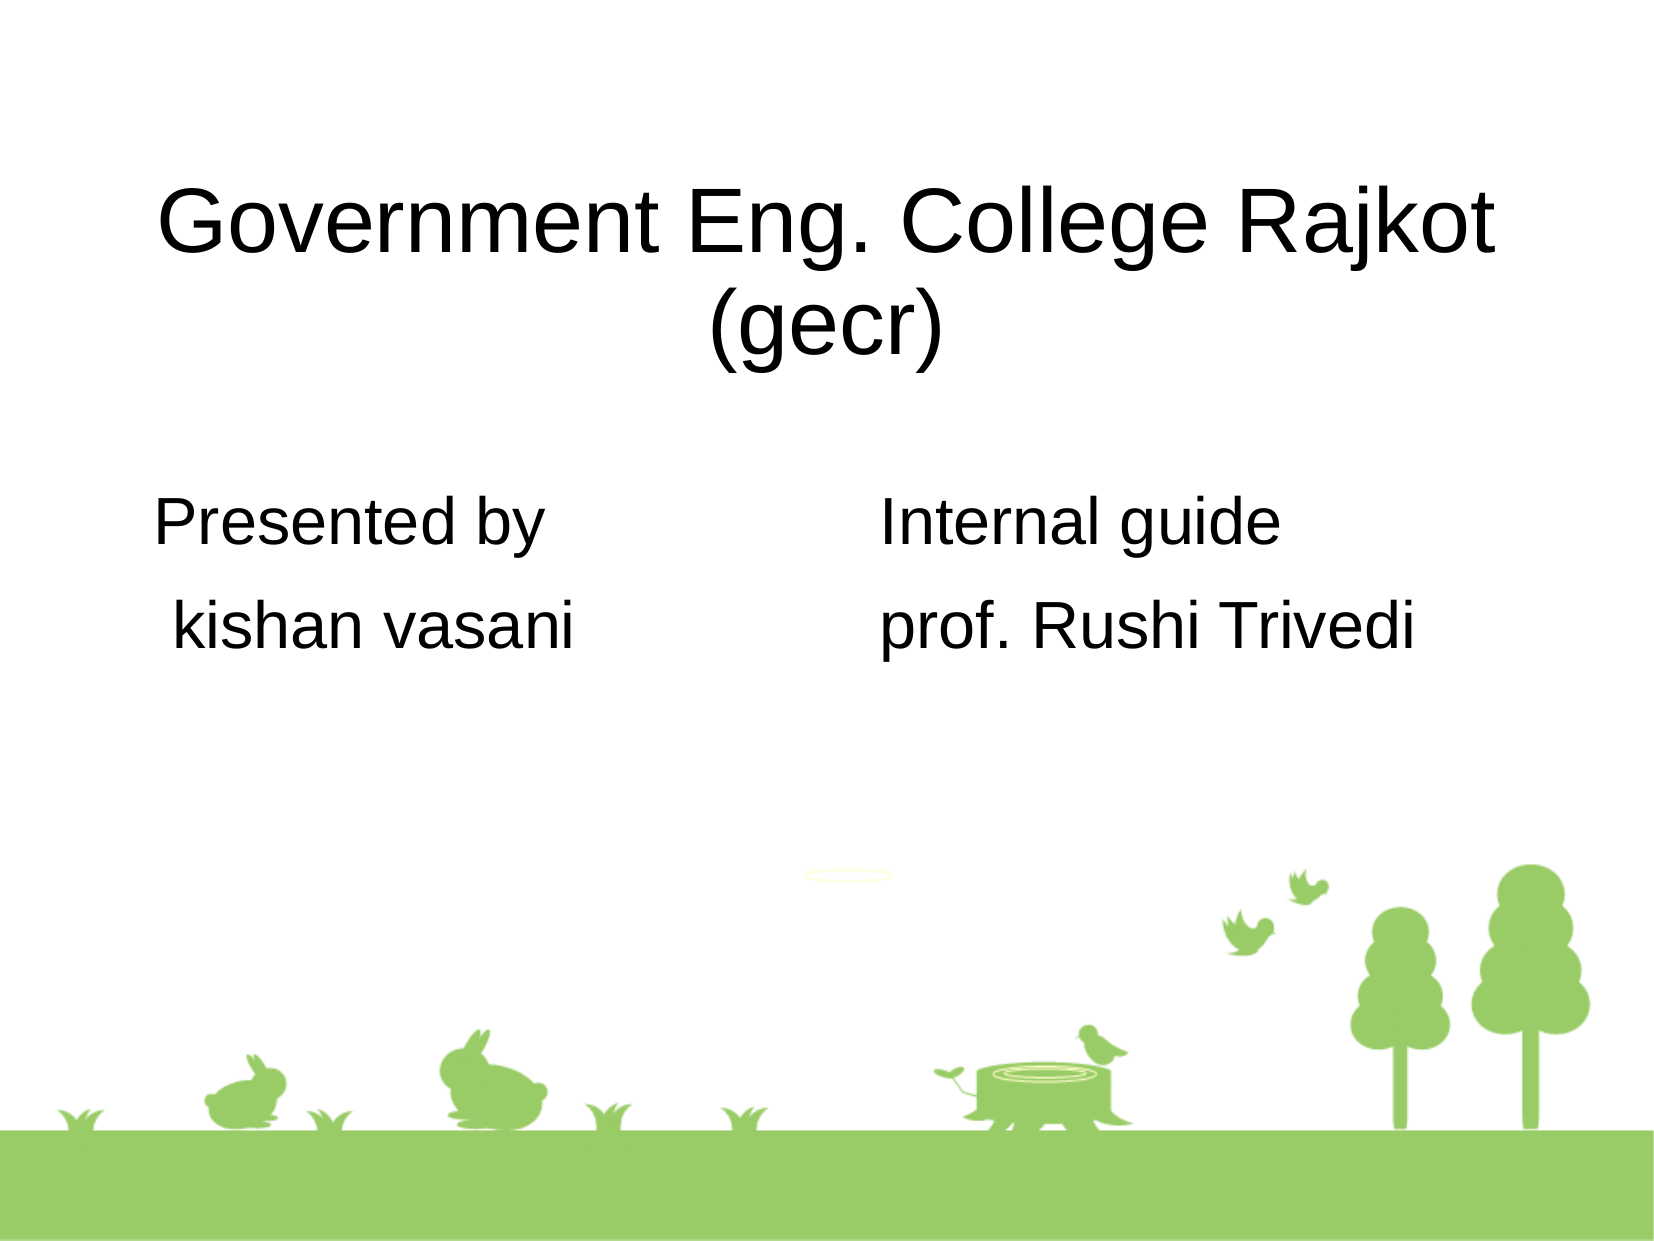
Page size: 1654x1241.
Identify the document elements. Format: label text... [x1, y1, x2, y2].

list Internal guide prof. Rushi Trivedi [808, 484, 1536, 851]
title Government Eng. College Rajkot (gecr) [82, 168, 1571, 376]
picture [0, 0, 1654, 1241]
list Presented by kishan vasani [82, 484, 809, 922]
